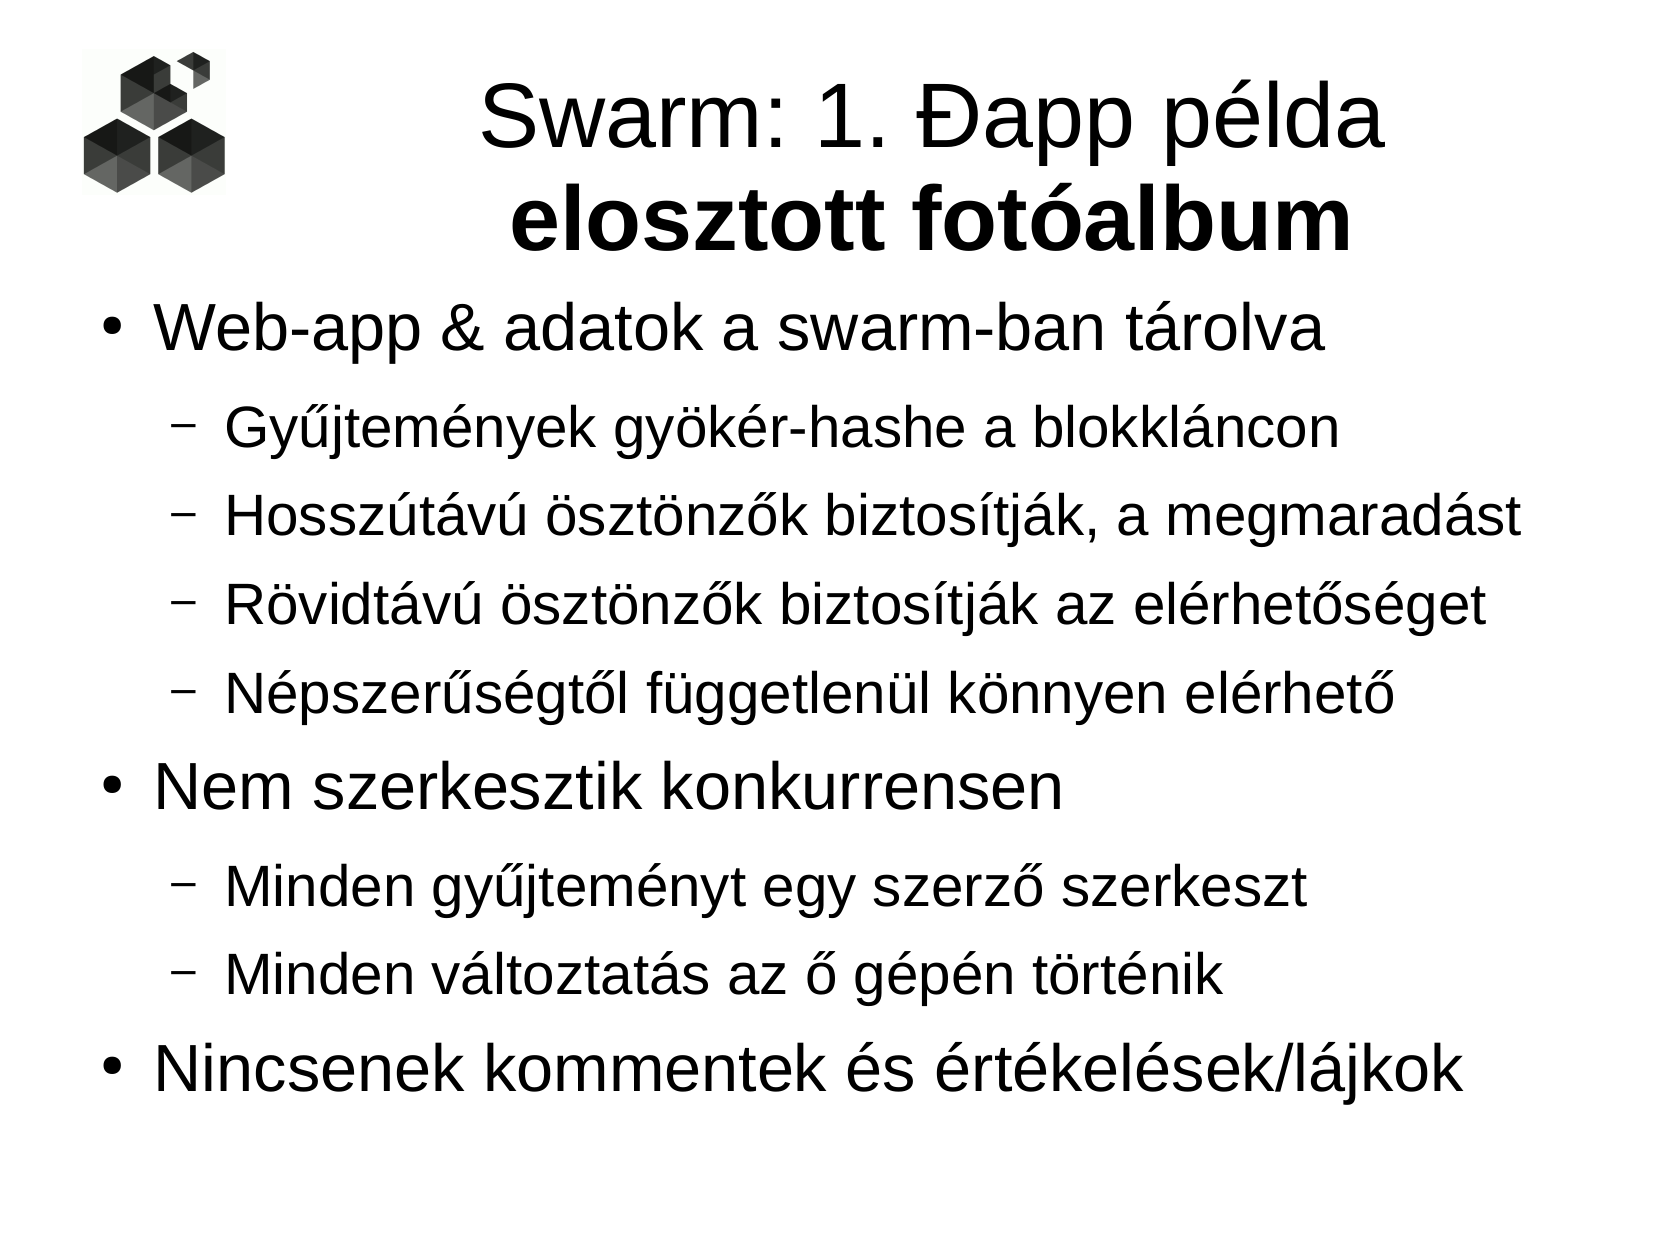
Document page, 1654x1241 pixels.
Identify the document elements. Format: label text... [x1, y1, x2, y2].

picture [82, 49, 226, 196]
title Swarm: 1. Đapp példa elosztott fotóalbum [274, 64, 1591, 271]
list Web-app & adatok a swarm-ban tárolva Gyűjtemények gyökér-hashe a blokkláncon Hosszútávú ösztönzők biztosítják, a megmaradást Rövidtávú ösztönzők biztosítják az elérhetőséget Népszerűségtől függetlenül könnyen elérhető Nem szerkesztik konkurrensen Minden gyűjteményt egy szerző szerkeszt Minden változtatás az ő gépén történik Nincsenek kommentek és értékelések/lájkok [82, 290, 1571, 1010]
